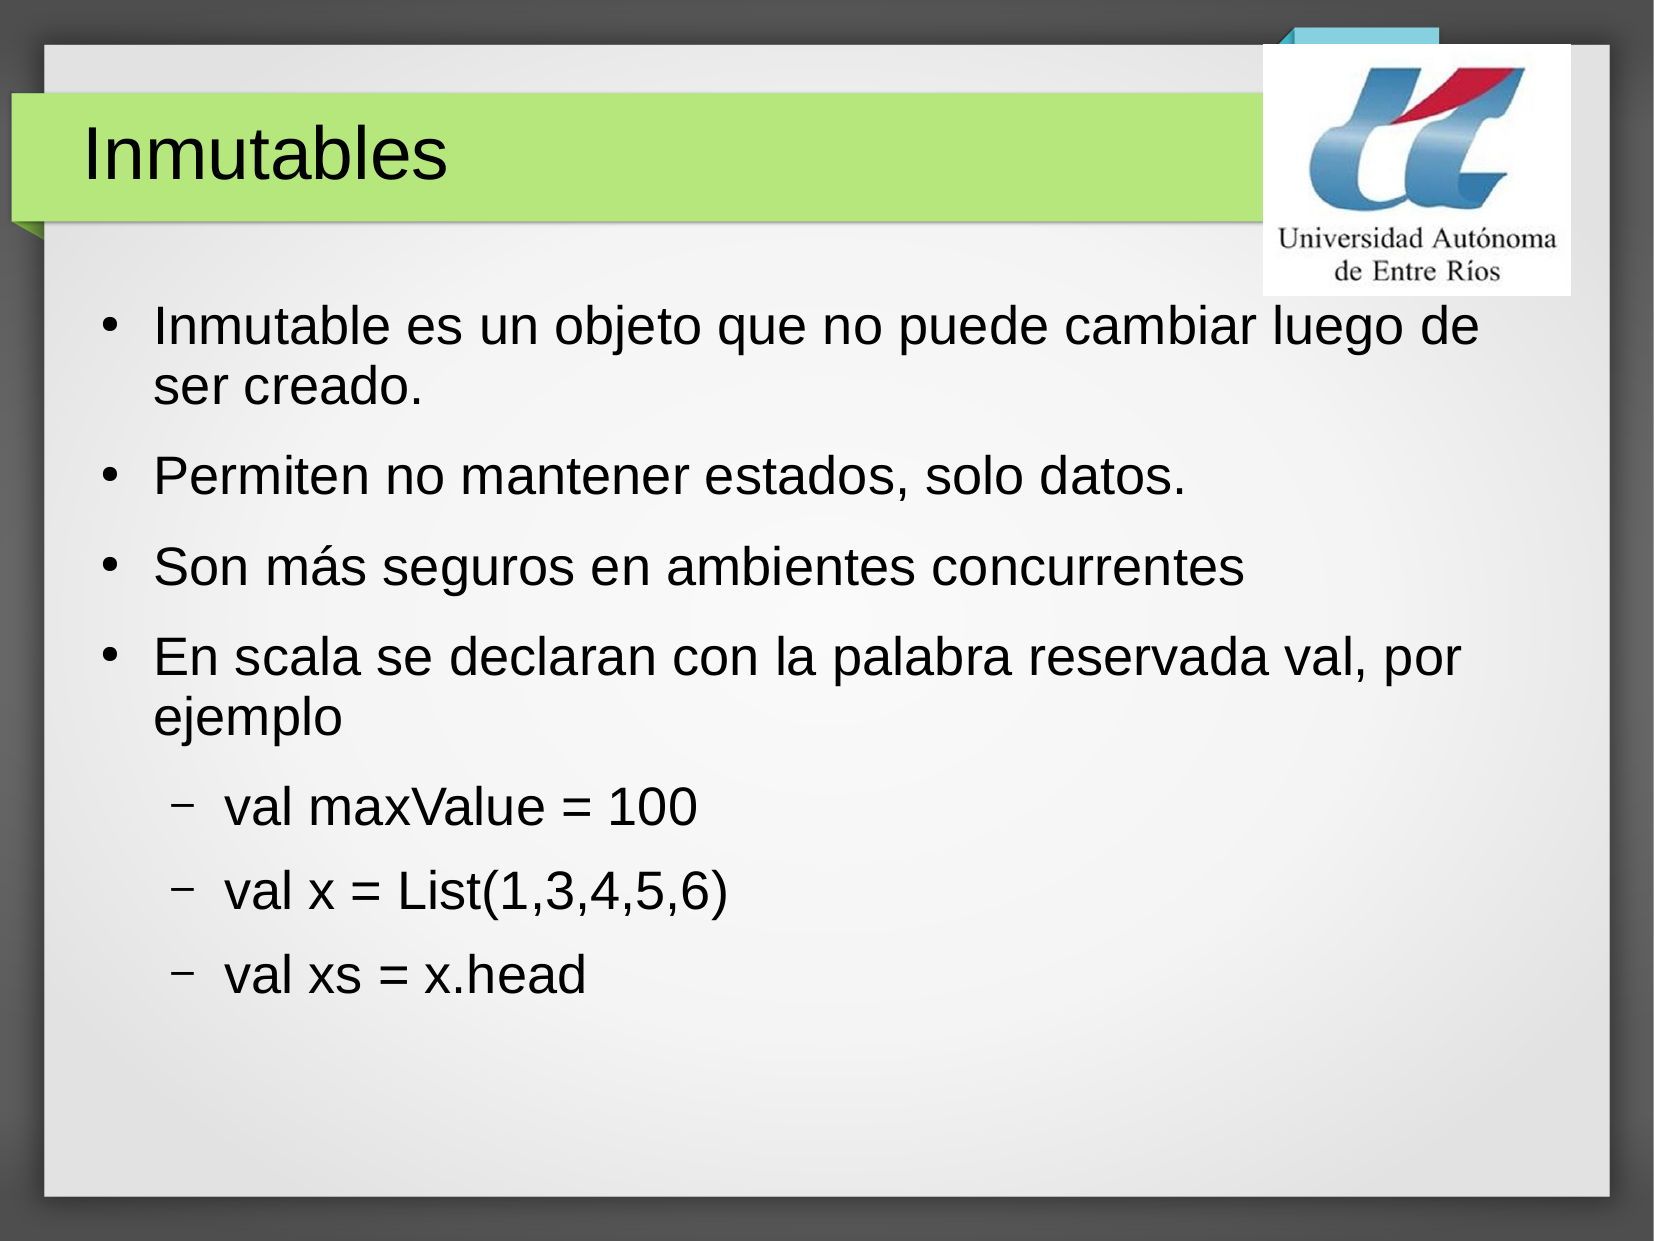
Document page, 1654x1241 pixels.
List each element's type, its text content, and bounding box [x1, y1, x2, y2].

picture [0, 0, 1654, 1241]
list Inmutable es un objeto que no puede cambiar luego de ser creado. Permiten no mantener estados, solo datos. Son más seguros en ambientes concurrentes En scala se declaran con la palabra reservada val, por ejemplo val maxValue = 100 val x = List(1,3,4,5,6) val xs = x.head [82, 295, 1571, 1015]
title Inmutables [82, 94, 1263, 213]
